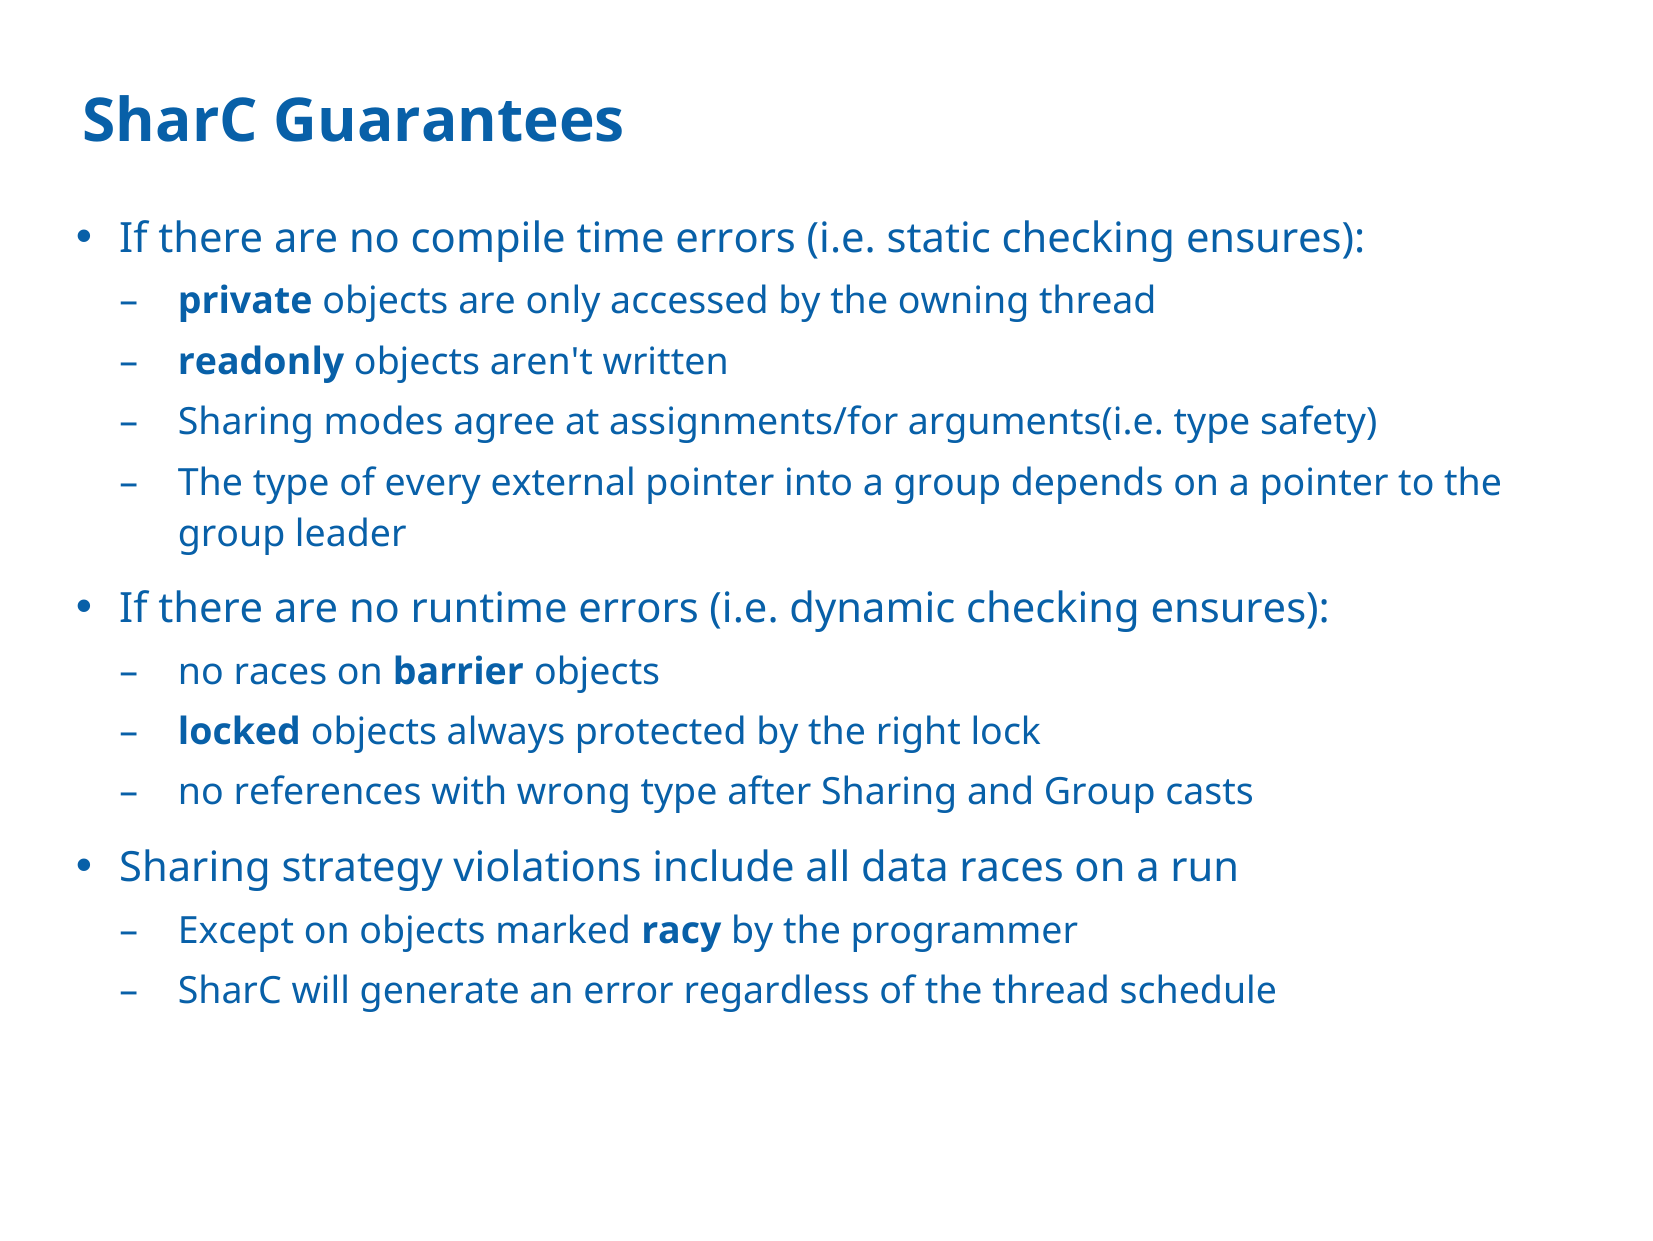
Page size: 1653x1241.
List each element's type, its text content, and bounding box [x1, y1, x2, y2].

title SharC Guarantees [82, 49, 1571, 188]
list If there are no compile time errors (i.e. static checking ensures): private objects are only accessed by the owning thread readonly objects aren't written Sharing modes agree at assignments/for arguments(i.e. type safety)‏ The type of every external pointer into a group depends on a pointer to the group leader If there are no runtime errors (i.e. dynamic checking ensures): no races on barrier objects locked objects always protected by the right lock no references with wrong type after Sharing and Group casts Sharing strategy violations include all data races on a run Except on objects marked racy by the programmer SharC will generate an error regardless of the thread schedule [74, 207, 1563, 996]
